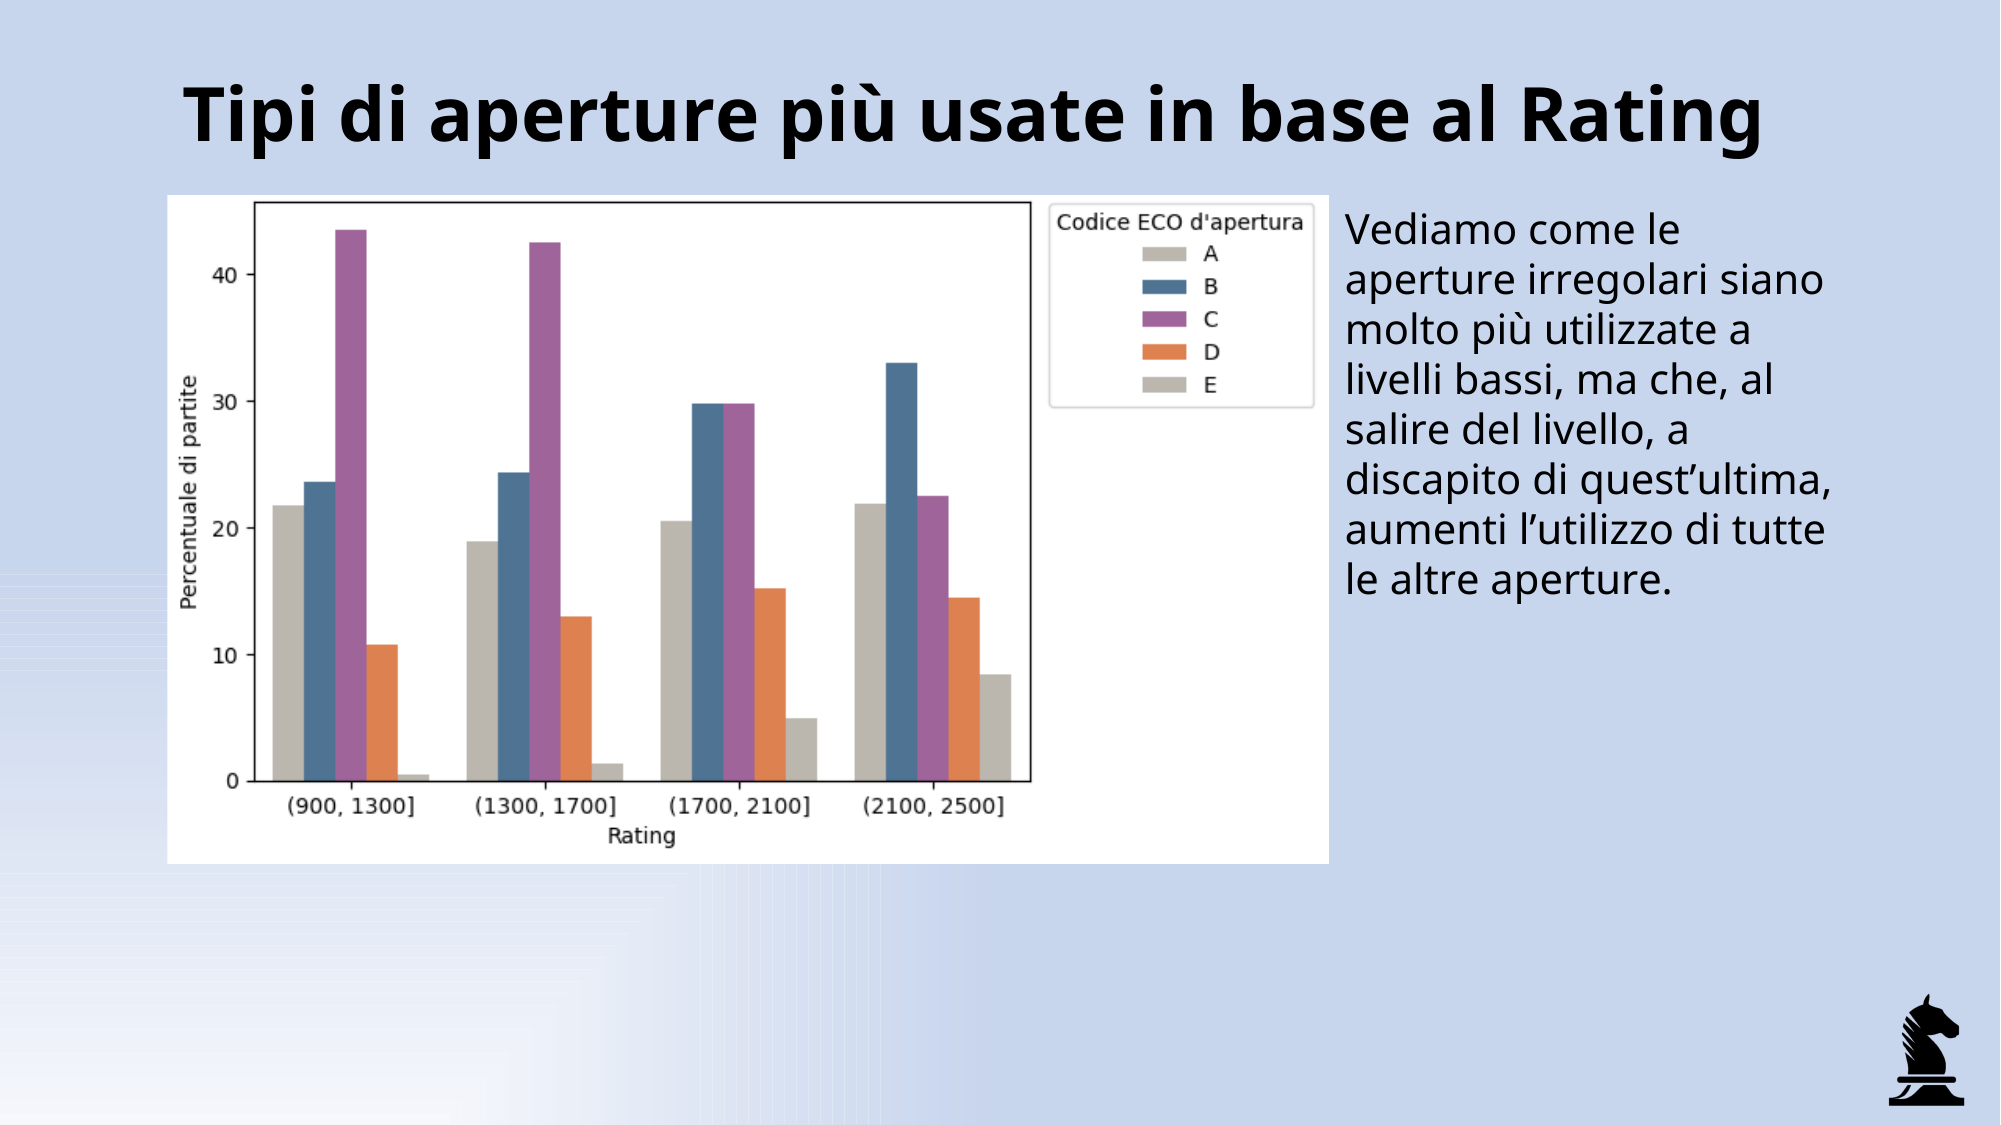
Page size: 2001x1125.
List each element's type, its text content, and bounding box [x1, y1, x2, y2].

text_box Vediamo come le aperture irregolari siano molto più utilizzate a livelli bassi, ma che, al salire del livello, a discapito di quest’ultima, aumenti l’utilizzo di tutte le altre aperture. [1329, 195, 1851, 615]
text_box Tipi di aperture più usate in base al Rating [167, 58, 1956, 165]
picture [1850, 975, 2000, 1125]
picture [167, 195, 1330, 864]
